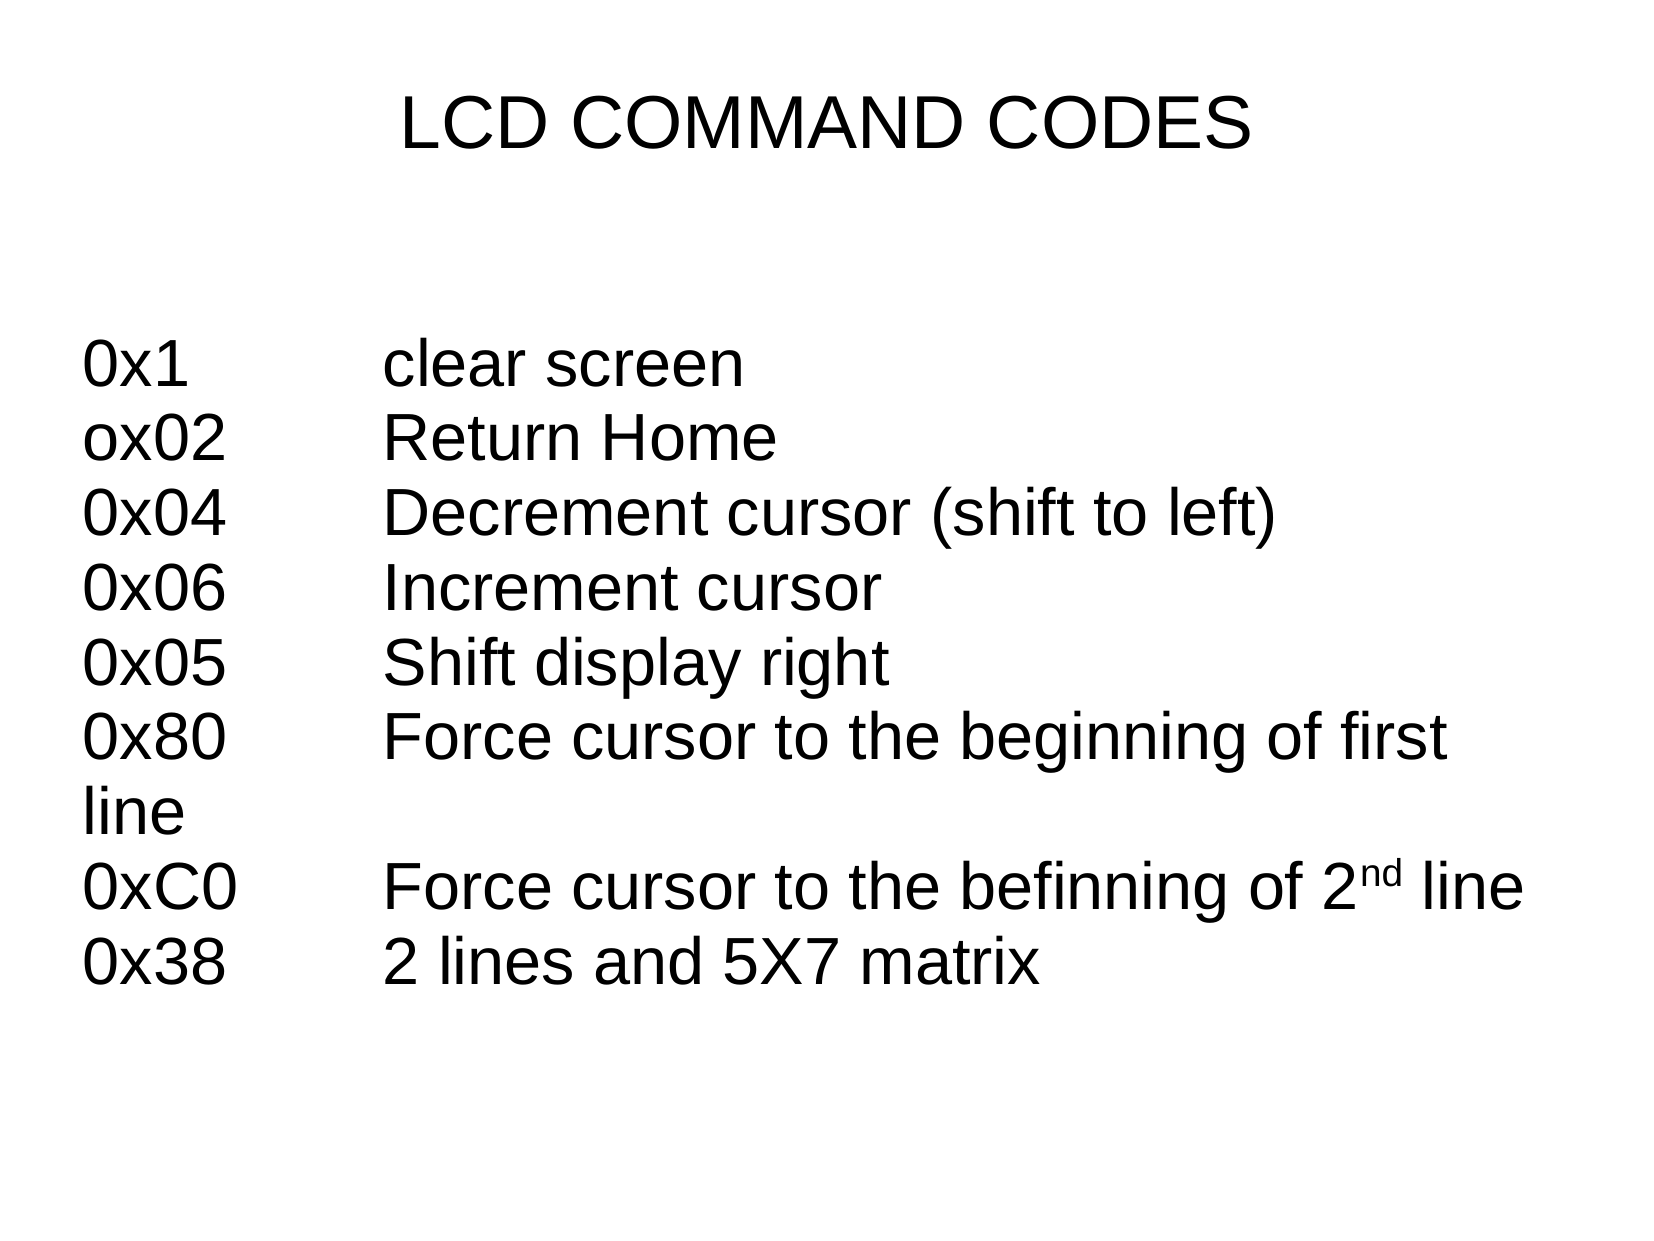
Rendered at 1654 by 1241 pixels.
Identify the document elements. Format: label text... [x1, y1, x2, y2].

title LCD COMMAND CODES [82, 56, 1571, 188]
subtitle 0x1 clear screen ox02 Return Home 0x04 Decrement cursor (shift to left) 0x06 Increment cursor 0x05 Shift display right 0x80 Force cursor to the beginning of first line 0xC0 Force cursor to the befinning of 2nd line 0x38 2 lines and 5X7 matrix [82, 297, 1571, 1102]
